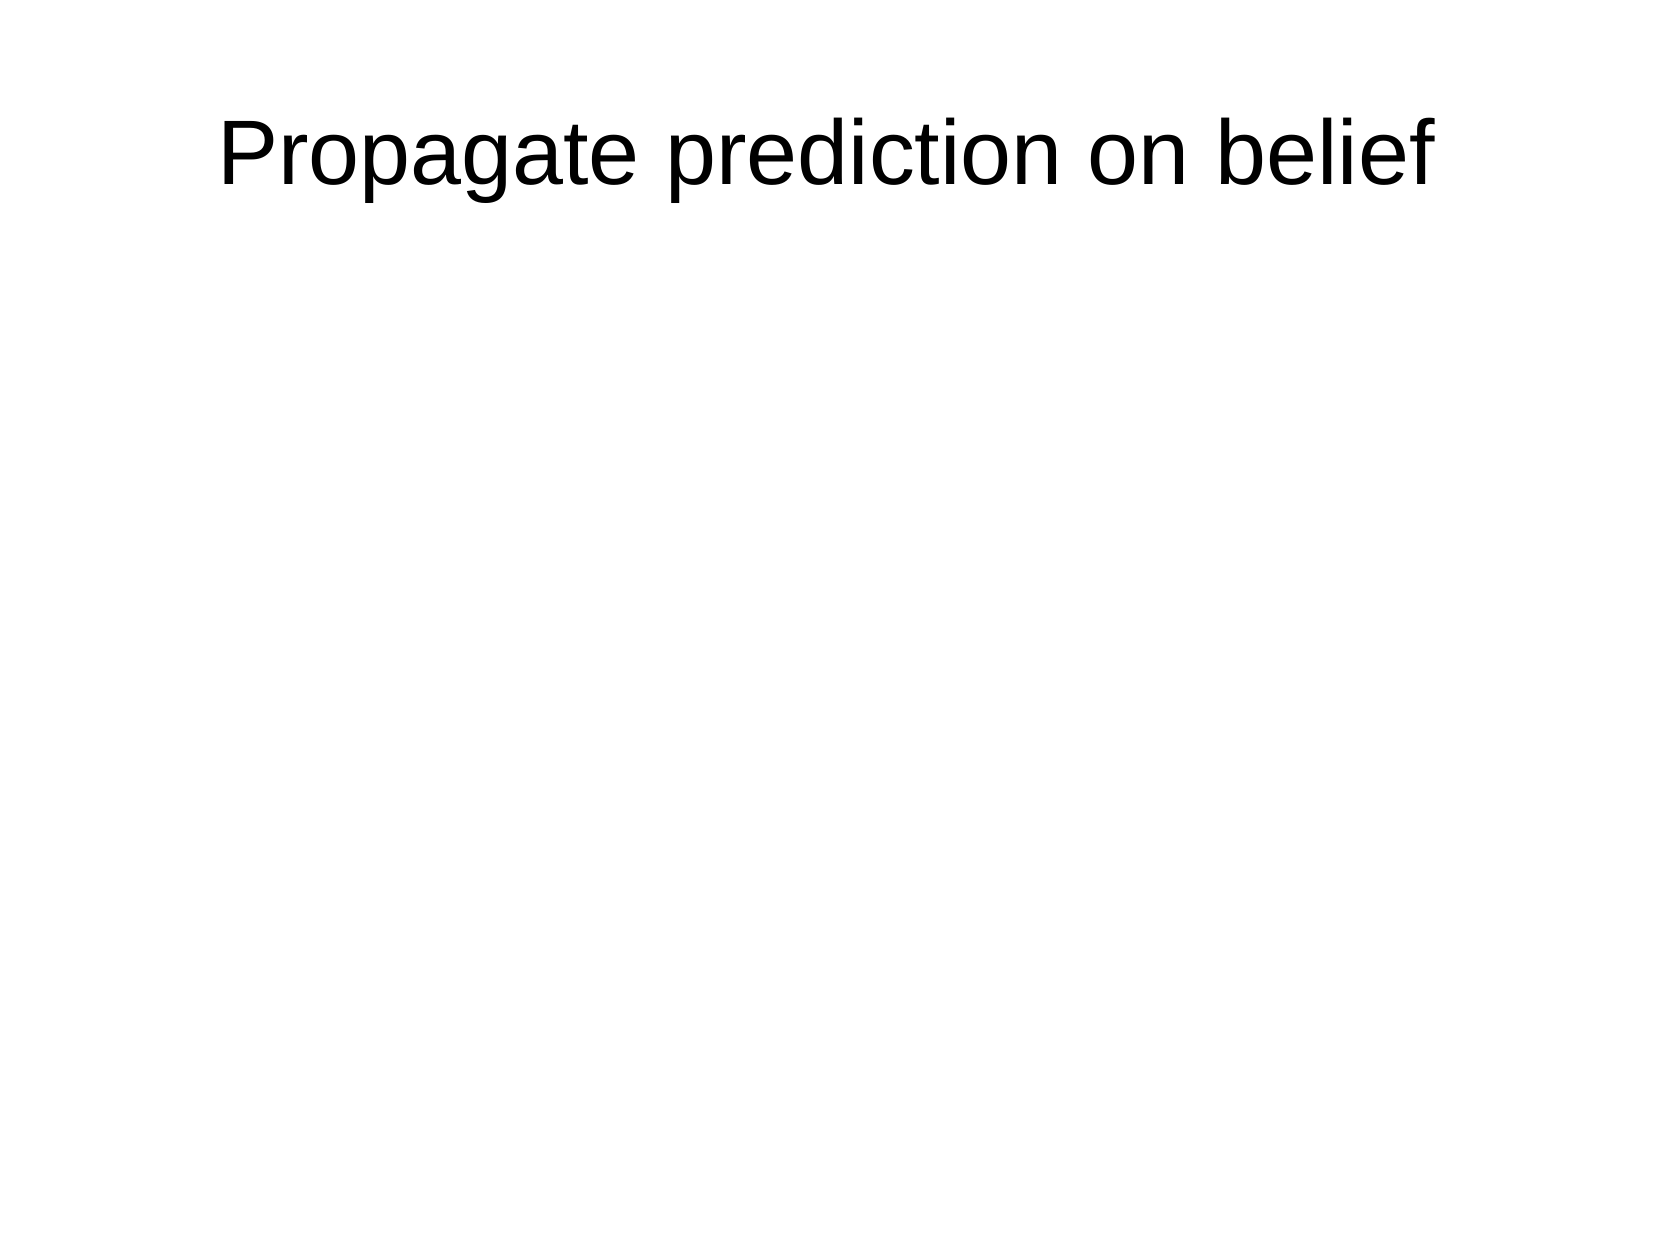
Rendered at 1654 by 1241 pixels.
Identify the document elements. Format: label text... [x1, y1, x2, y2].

title Propagate prediction on belief [82, 49, 1571, 257]
